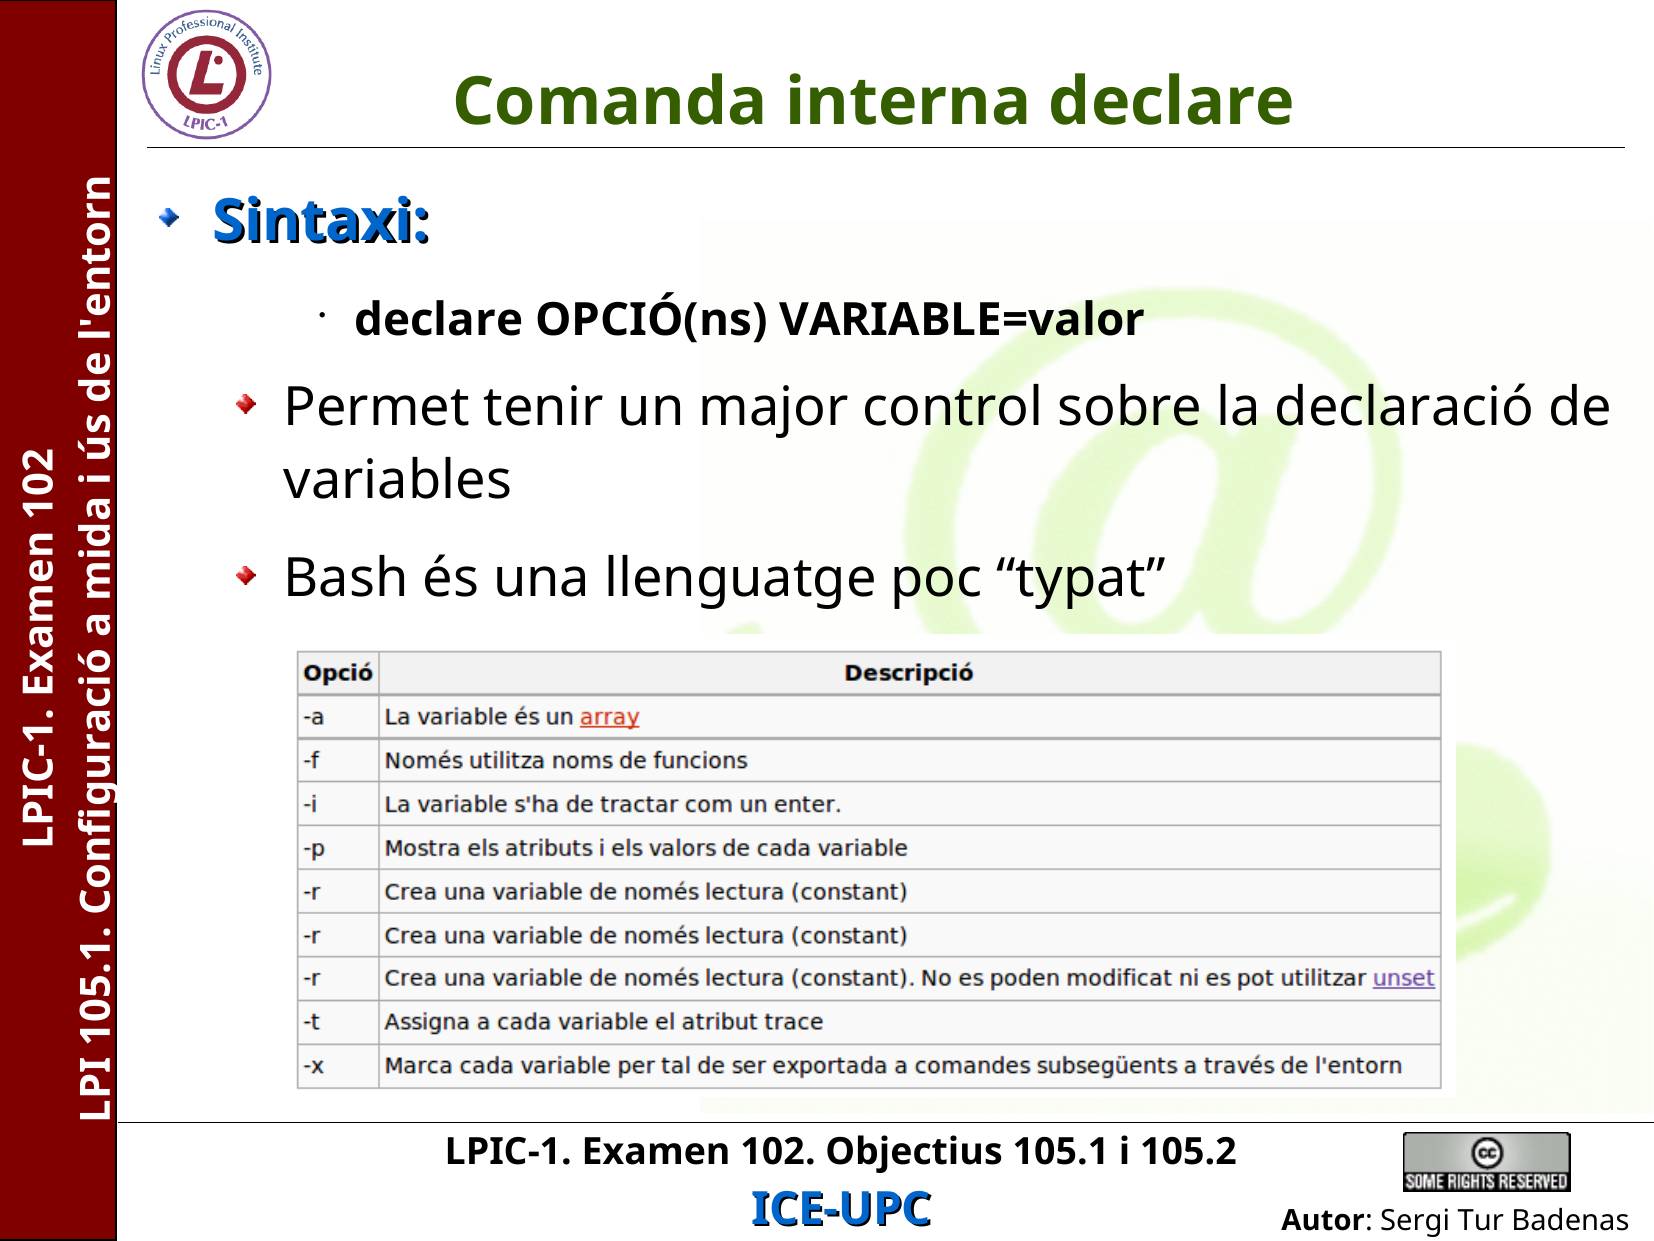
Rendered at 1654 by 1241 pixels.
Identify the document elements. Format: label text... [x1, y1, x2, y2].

title Comanda interna declare [129, 49, 1619, 148]
picture [1403, 1132, 1571, 1192]
list Sintaxi: declare OPCIÓ(ns) VARIABLE=valor Permet tenir un major control sobre la declaració de variables Bash és una llenguatge poc “typat” [141, 177, 1630, 1013]
picture [135, 5, 277, 49]
picture [280, 217, 1654, 1113]
